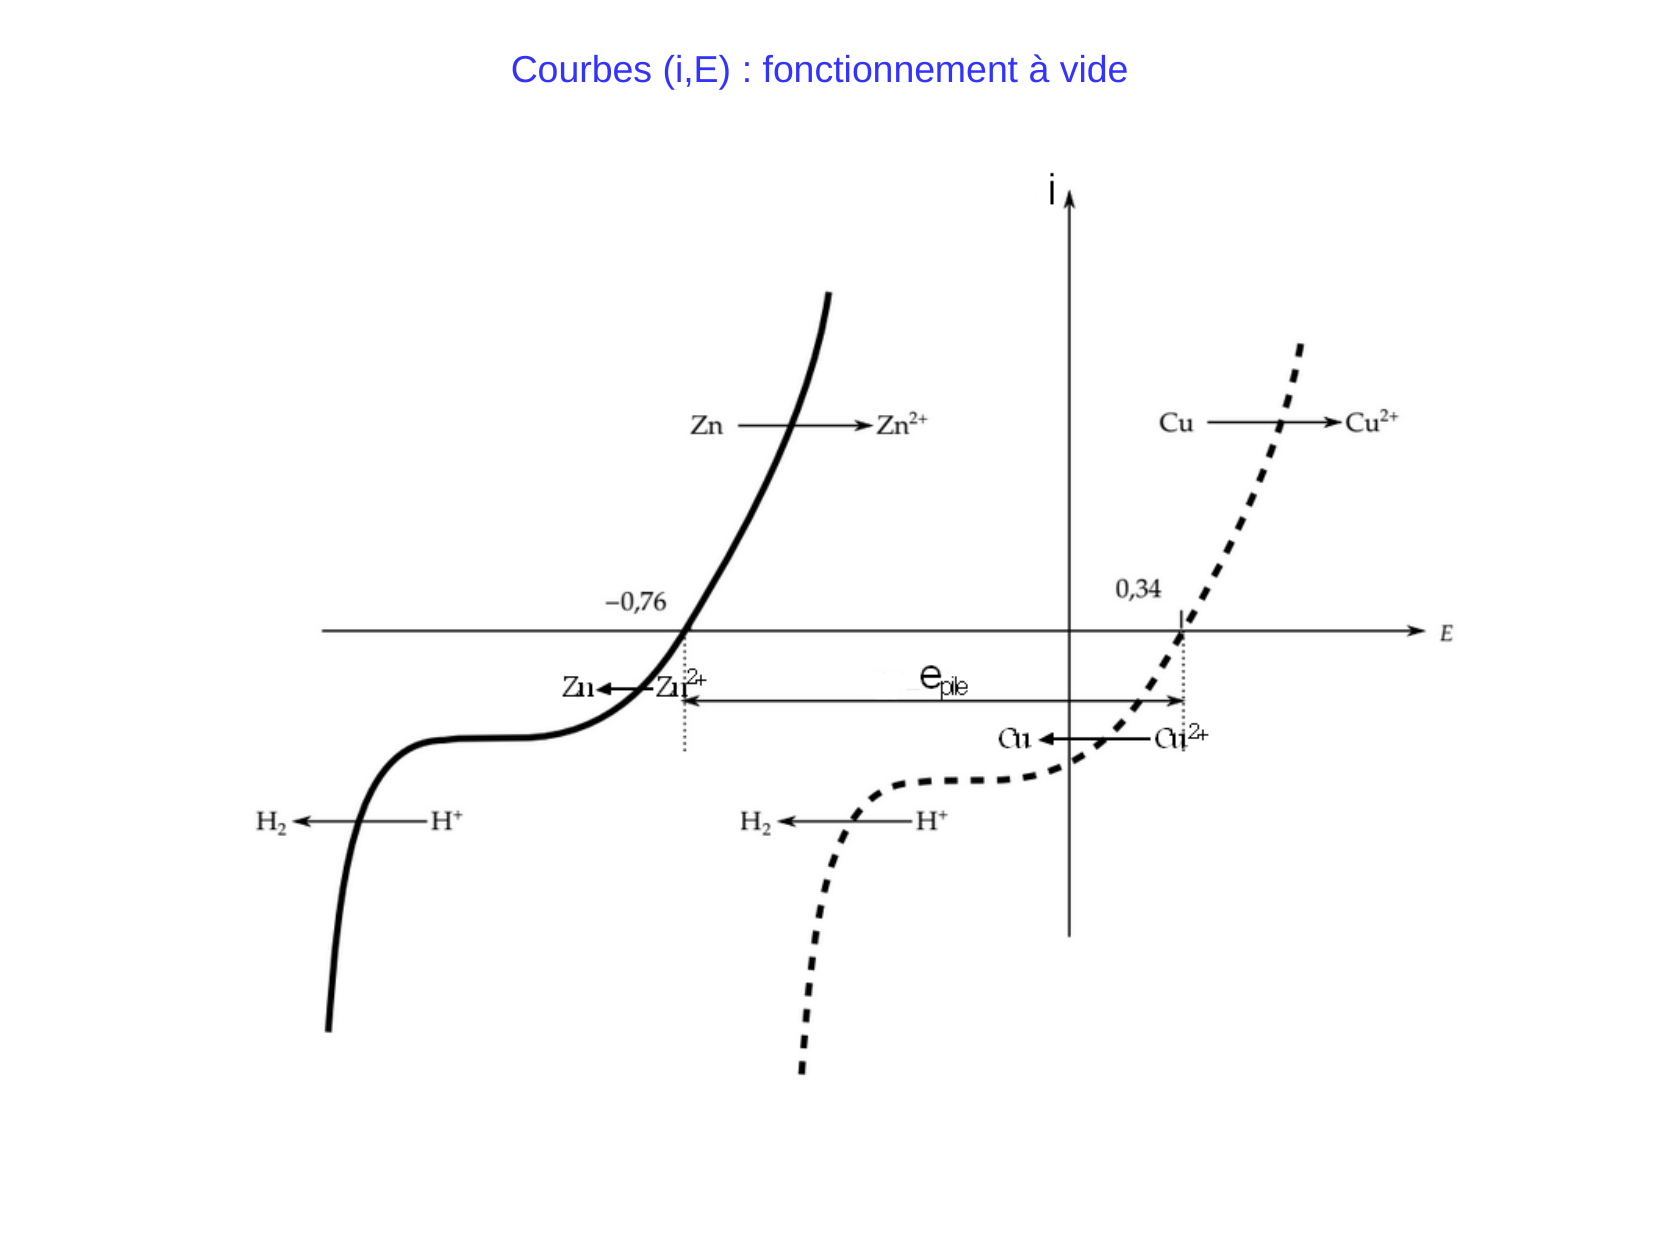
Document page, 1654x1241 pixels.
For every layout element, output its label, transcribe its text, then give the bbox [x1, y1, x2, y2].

text_box Courbes (i,E) : fonctionnement à vide [496, 41, 1146, 101]
picture [211, 164, 1462, 1086]
